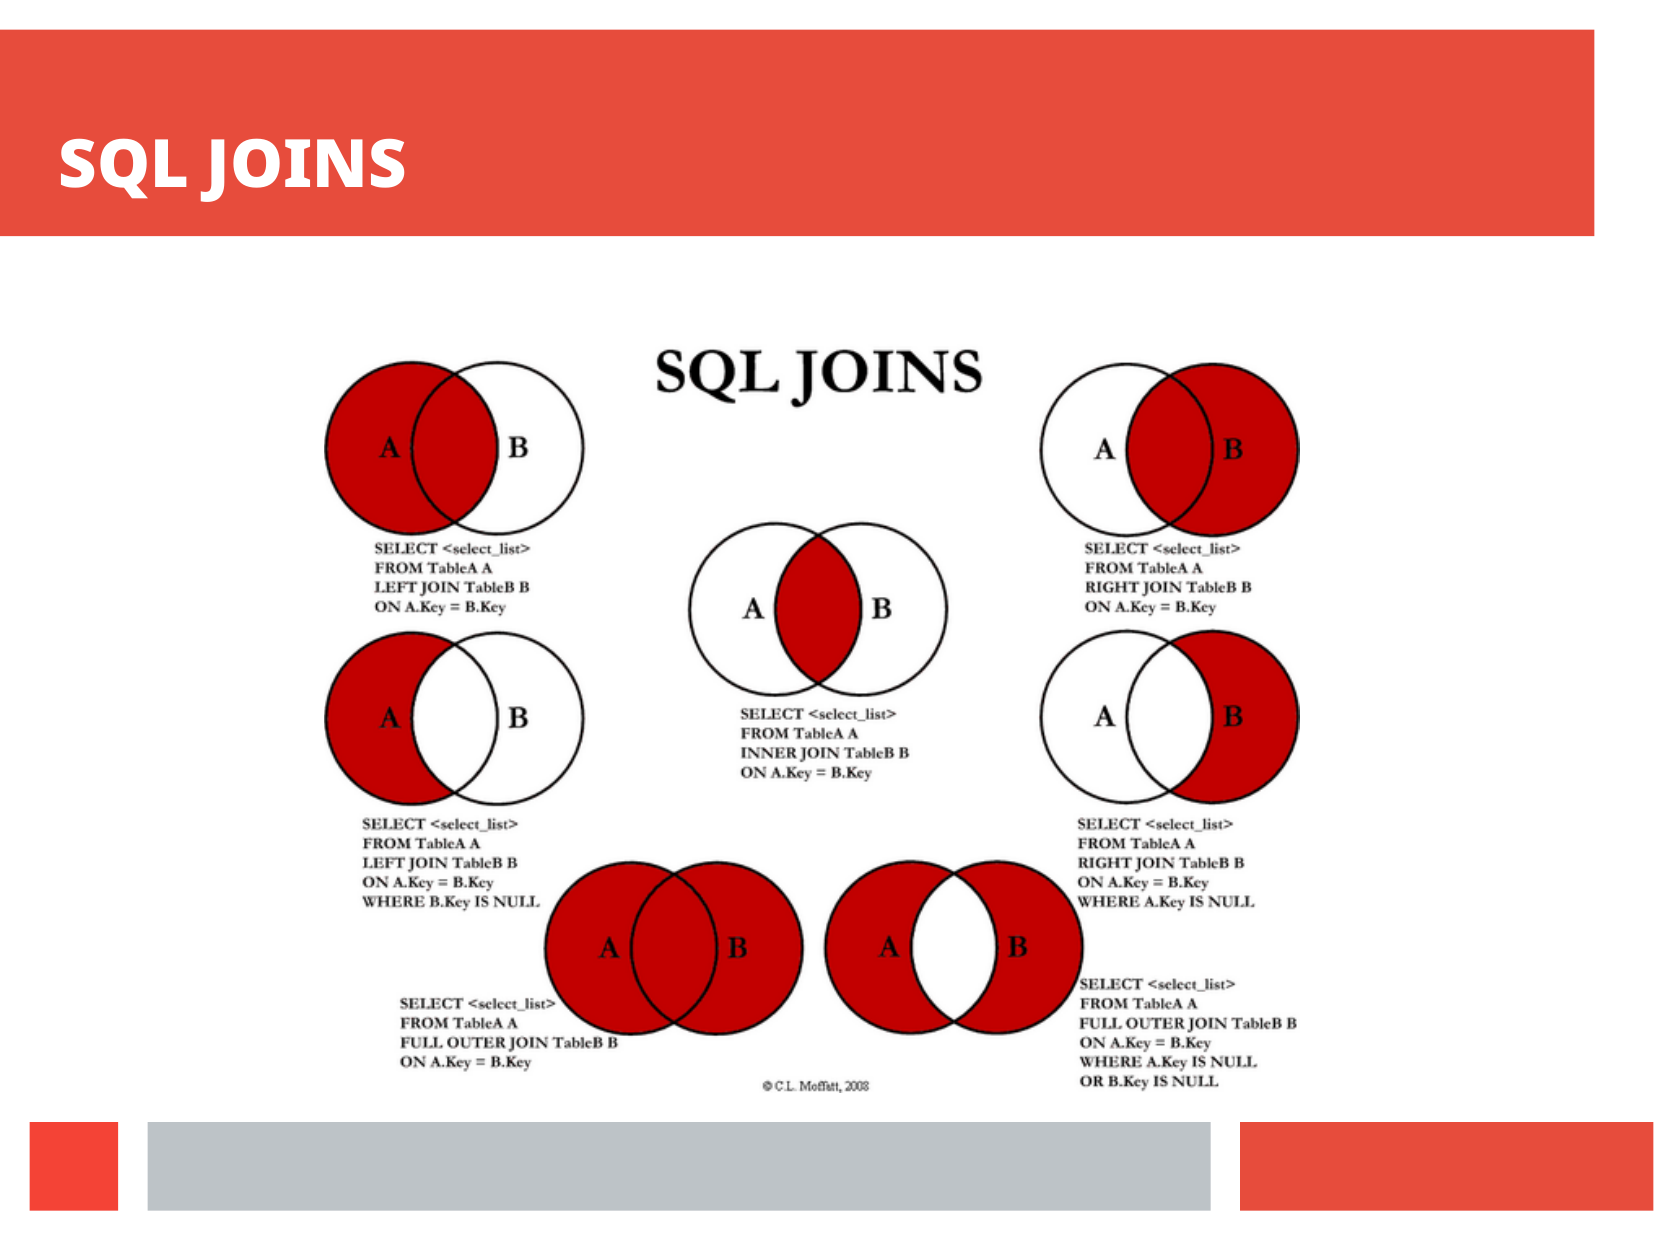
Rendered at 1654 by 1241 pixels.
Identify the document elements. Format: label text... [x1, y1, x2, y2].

picture [324, 324, 1300, 1093]
title SQL JOINS [59, 59, 1595, 207]
